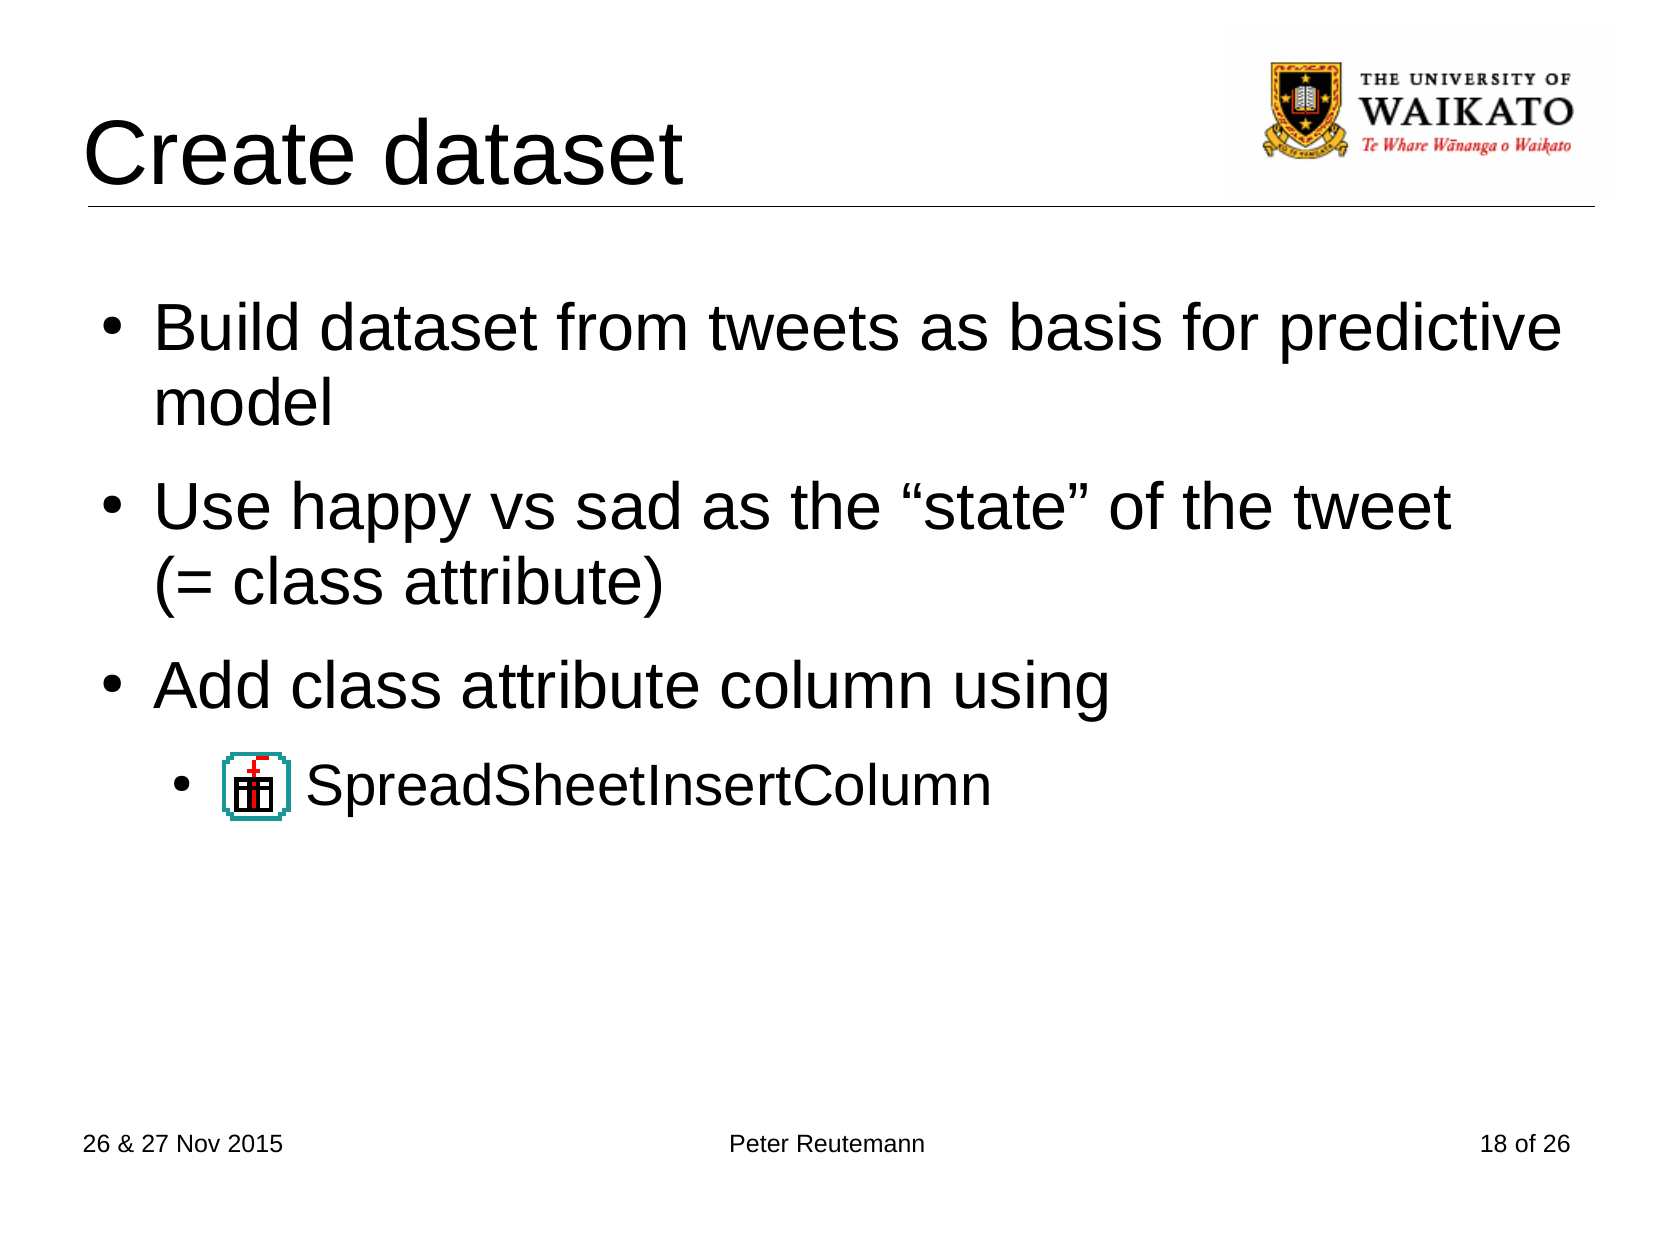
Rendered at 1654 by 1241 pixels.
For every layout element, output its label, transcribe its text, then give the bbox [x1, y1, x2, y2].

list Build dataset from tweets as basis for predictive model Use happy vs sad as the “state” of the tweet (= class attribute) Add class attribute column using SpreadSheetInsertColumn [82, 290, 1571, 1010]
picture [1228, 24, 1619, 201]
title Create dataset [82, 49, 1571, 257]
picture [222, 752, 291, 821]
